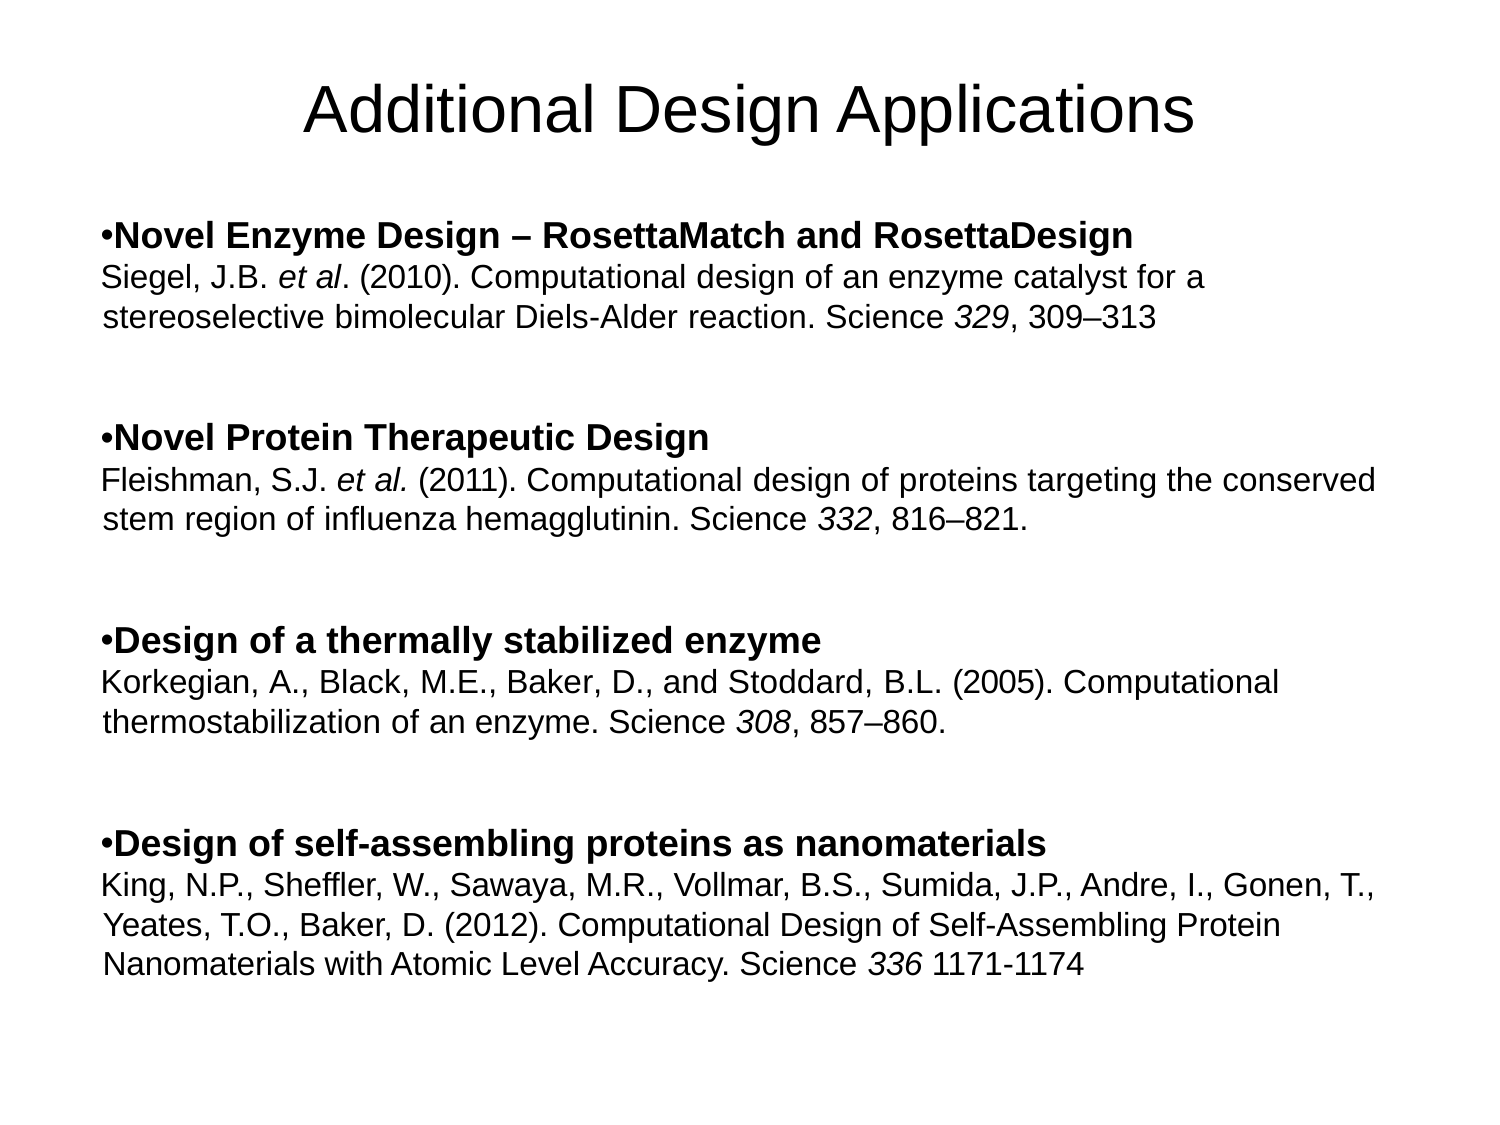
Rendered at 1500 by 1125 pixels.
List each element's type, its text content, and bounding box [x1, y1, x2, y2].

text_box Novel Enzyme Design – RosettaMatch and RosettaDesign Siegel, J.B. et al. (2010). Computational design of an enzyme catalyst for a stereoselective bimolecular Diels-Alder reaction. Science 329, 309–313 Novel Protein Therapeutic Design Fleishman, S.J. et al. (2011). Computational design of proteins targeting the conserved stem region of influenza hemagglutinin. Science 332, 816–821. Design of a thermally stabilized enzyme Korkegian, A., Black, M.E., Baker, D., and Stoddard, B.L. (2005). Computational thermostabilization of an enzyme. Science 308, 857–860. Design of self-assembling proteins as nanomaterials King, N.P., Sheffler, W., Sawaya, M.R., Vollmar, B.S., Sumida, J.P., Andre, I., Gonen, T., Yeates, T.O., Baker, D. (2012). Computational Design of Self-Assembling Protein Nanomaterials with Atomic Level Accuracy. Science 336 1171-1174 [100, 212, 1400, 1125]
text_box Additional Design Applications [75, 12, 1425, 200]
